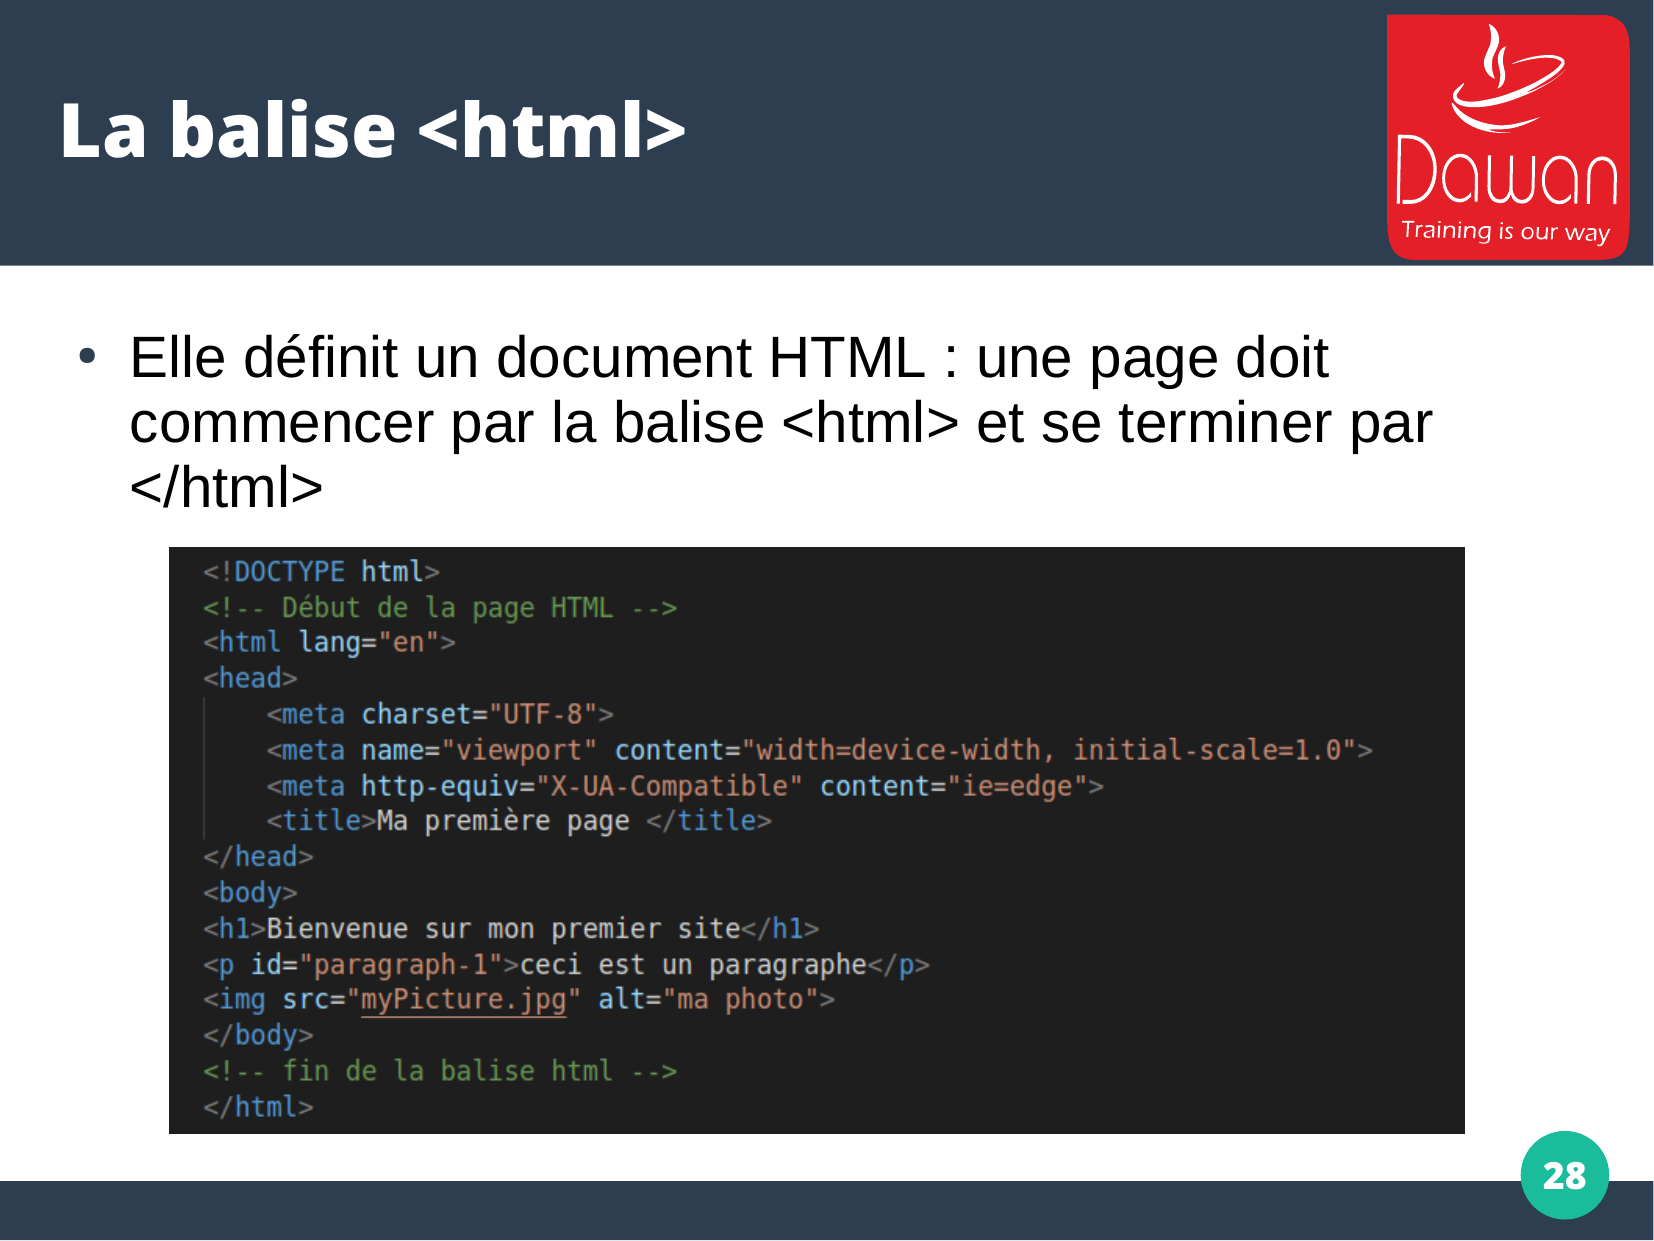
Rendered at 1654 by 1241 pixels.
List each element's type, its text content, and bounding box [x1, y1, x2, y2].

picture [1387, 14, 1630, 260]
picture [169, 547, 1465, 1134]
title La balise <html> [59, 49, 1387, 207]
list Elle définit un document HTML : une page doit commencer par la balise <html> et se terminer par </html> [59, 324, 1595, 1152]
